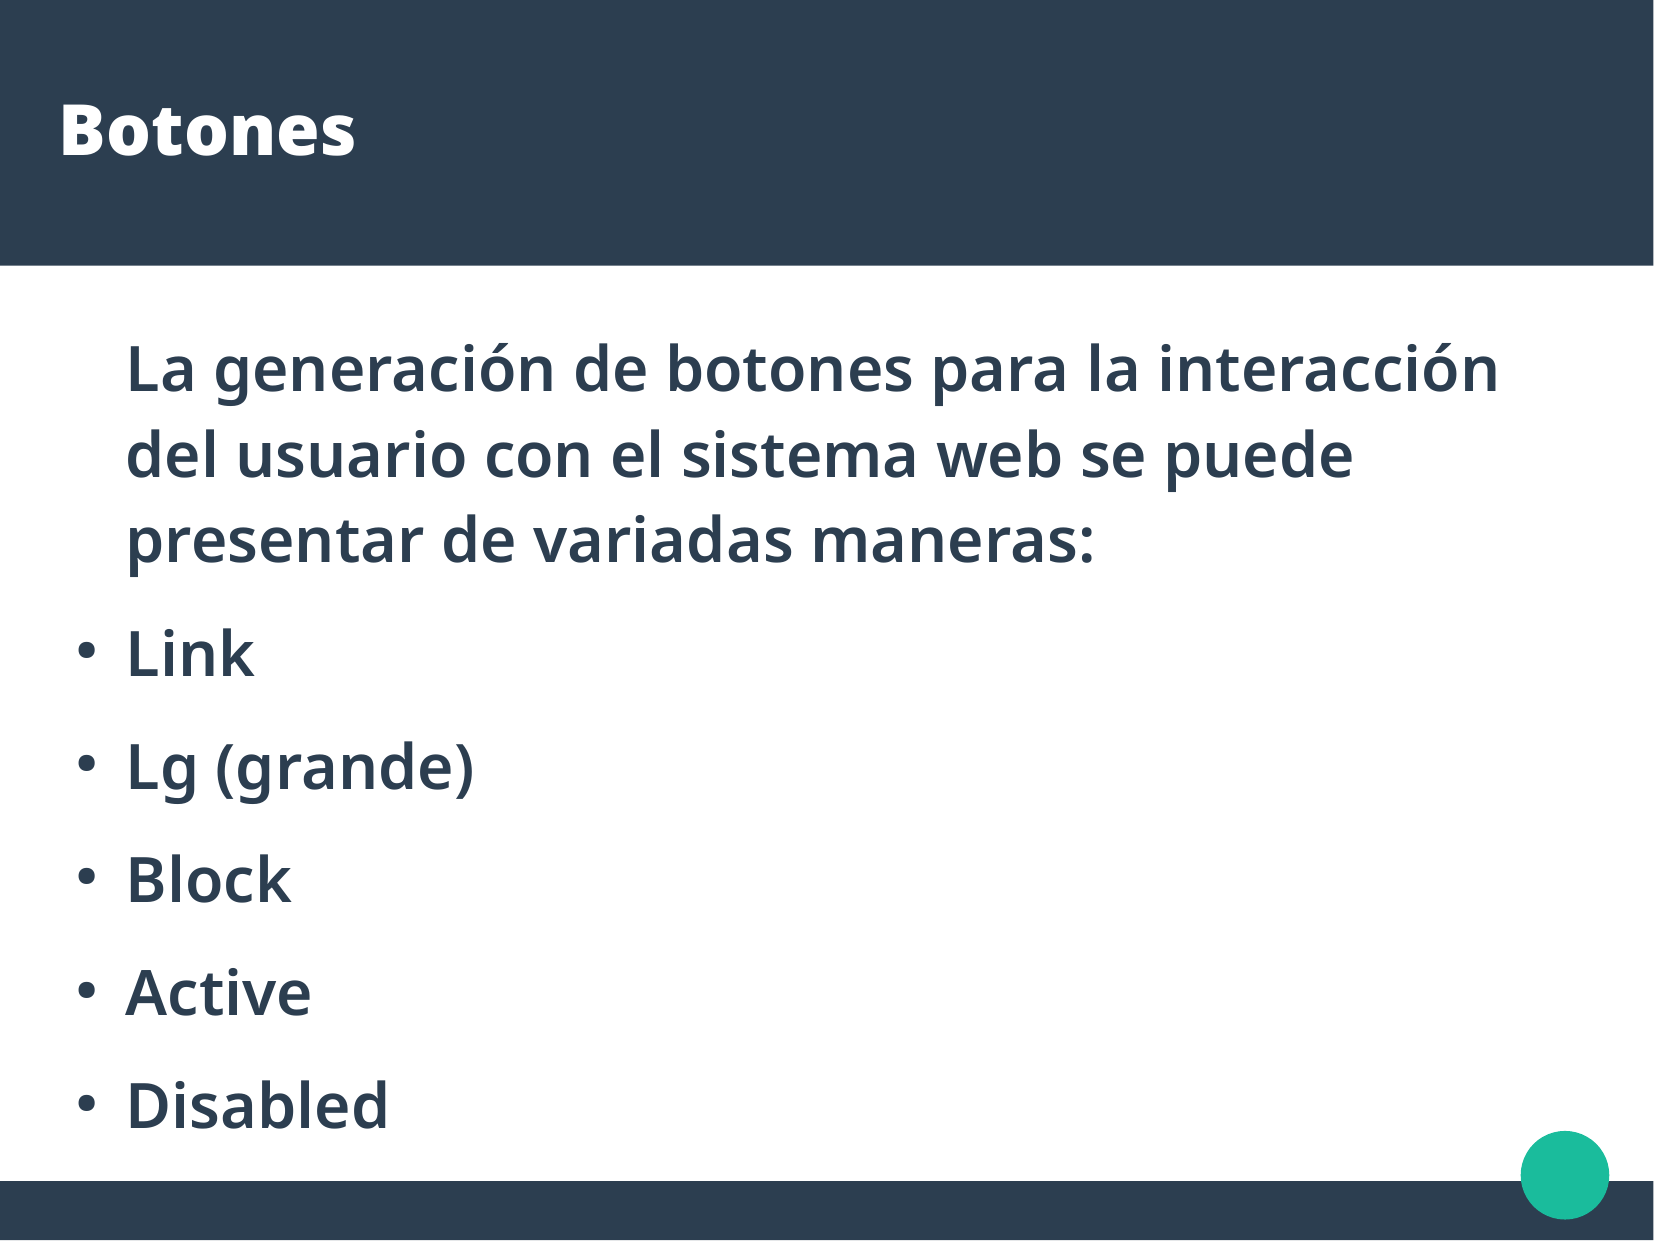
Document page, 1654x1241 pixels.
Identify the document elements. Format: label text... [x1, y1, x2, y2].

title Botones [59, 49, 1595, 207]
list La generación de botones para la interacción del usuario con el sistema web se puede presentar de variadas maneras: Link Lg (grande) Block Active Disabled [59, 324, 1595, 1152]
